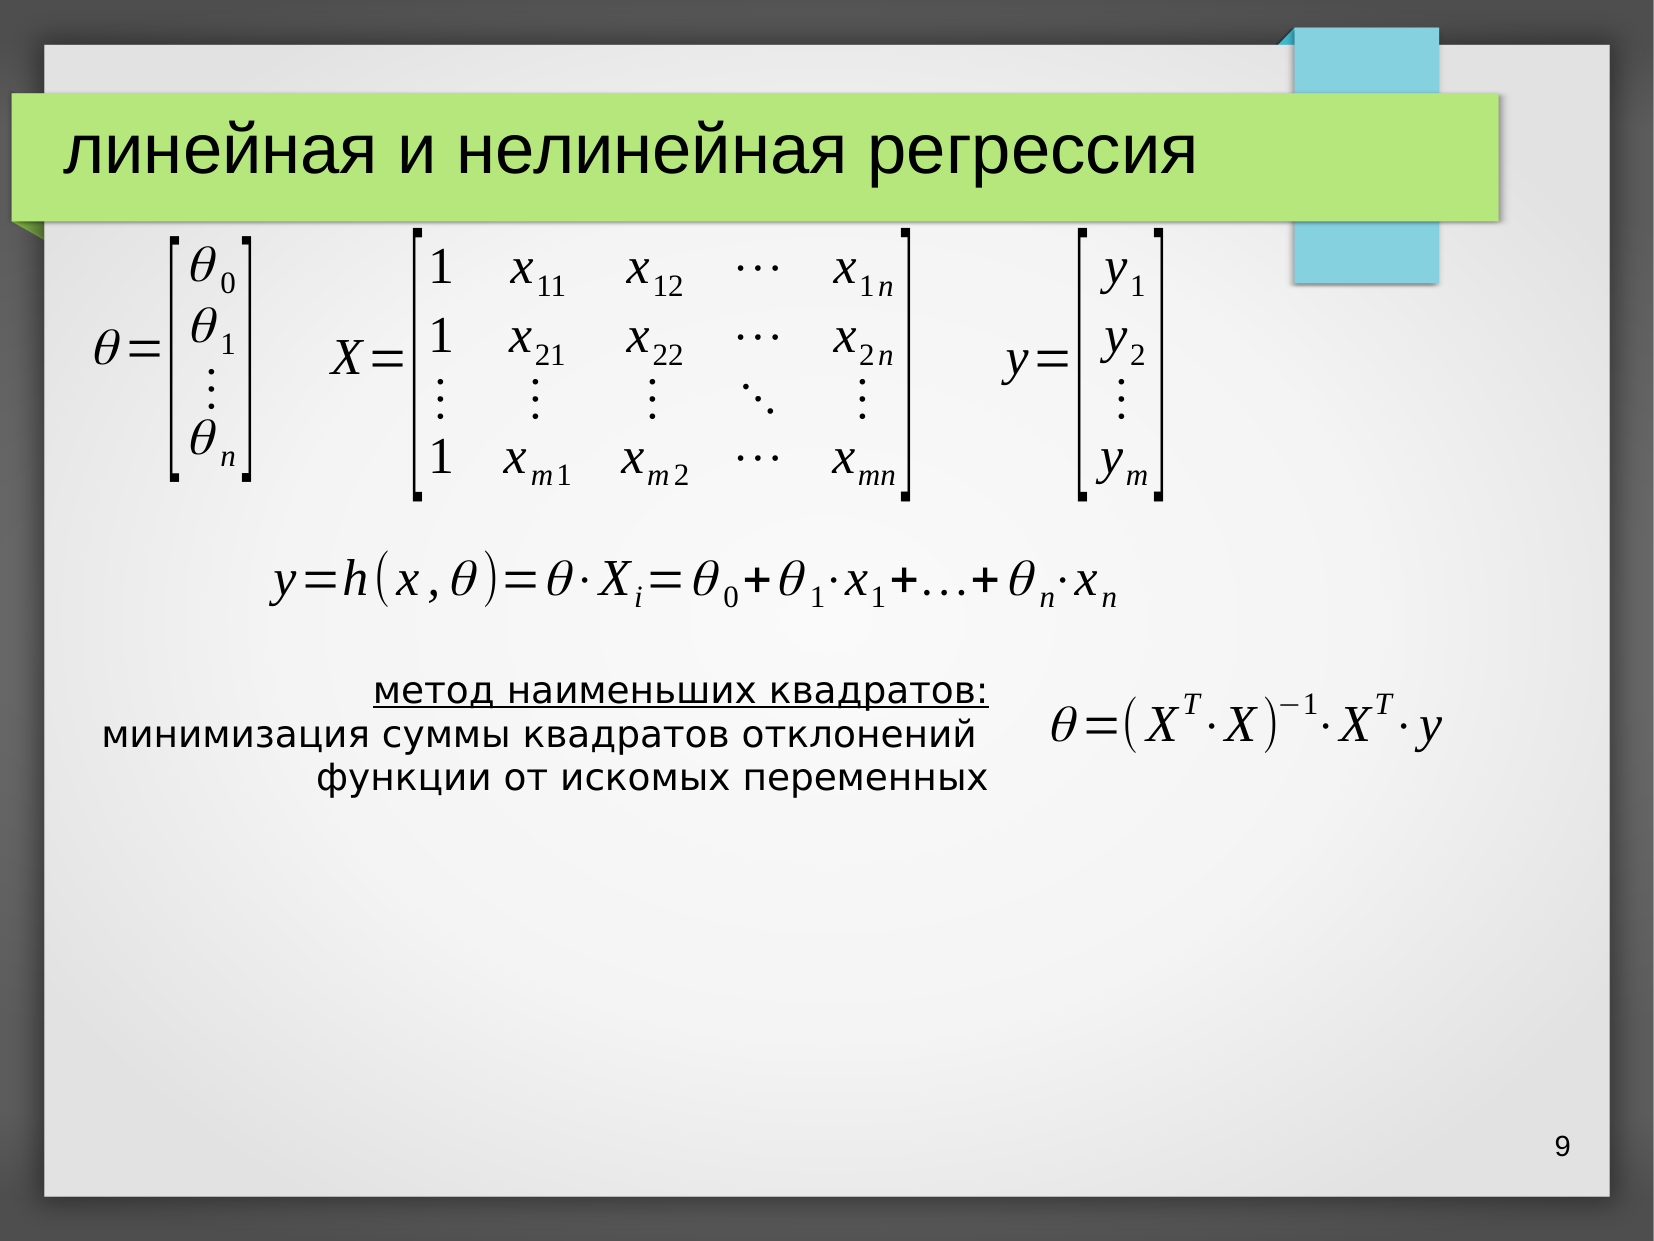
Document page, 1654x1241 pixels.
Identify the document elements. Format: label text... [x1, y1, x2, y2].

chart [1039, 687, 1452, 756]
chart [992, 224, 1175, 505]
picture [0, 0, 1654, 1241]
chart [82, 233, 263, 485]
chart [320, 224, 922, 505]
chart [259, 547, 1124, 615]
title линейная и нелинейная регрессия [63, 106, 1469, 193]
text_box метод наименьших квадратов: минимизация суммы квадратов отклонений функции от искомых переменных [47, 661, 1004, 851]
